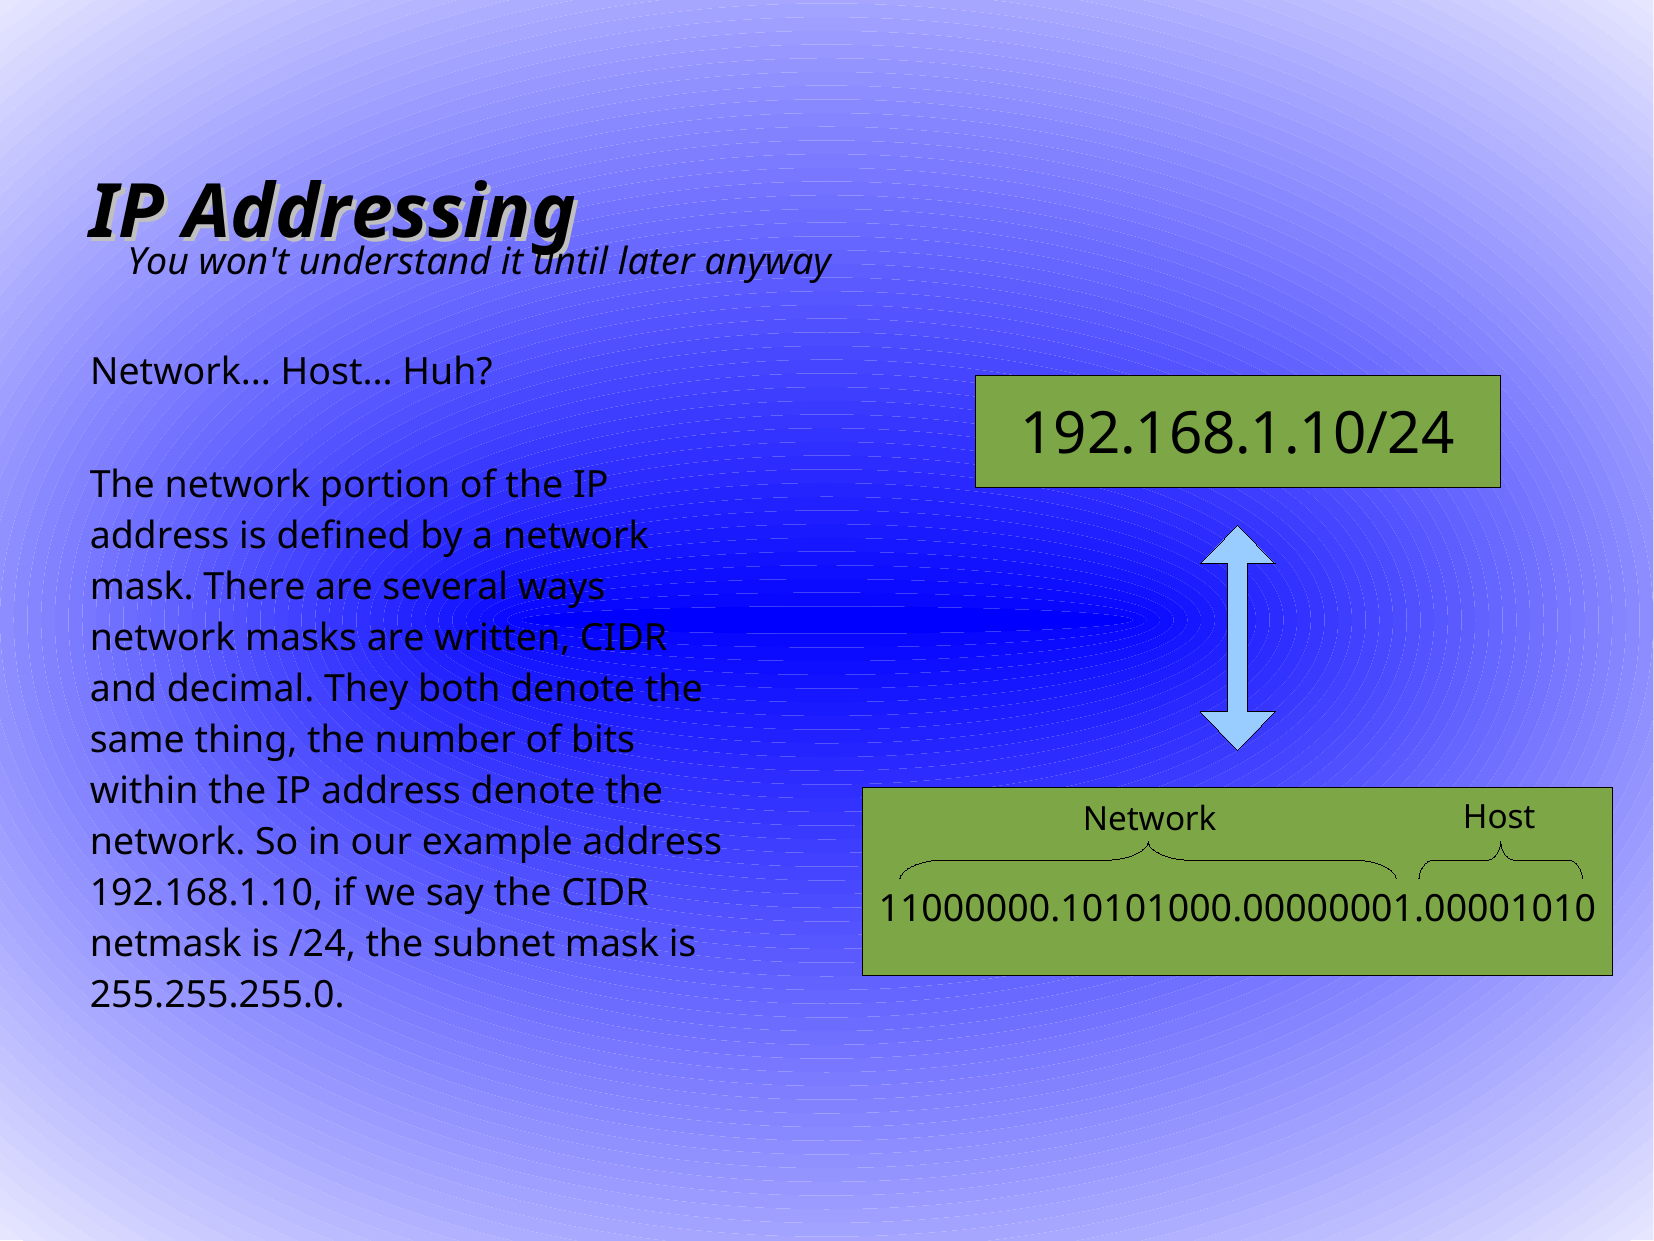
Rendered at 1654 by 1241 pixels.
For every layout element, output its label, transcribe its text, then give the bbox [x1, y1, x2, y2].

text_box Network [1056, 787, 1244, 856]
text_box 192.168.1.10/24 [975, 375, 1501, 488]
text_box [1200, 525, 1276, 751]
text_box Host [1405, 786, 1594, 855]
text_box 11000000.10101000.00000001.00001010 [862, 787, 1613, 976]
text_box The network portion of the IP address is defined by a network mask. There are several ways network masks are written, CIDR and decimal. They both denote the same thing, the number of bits within the IP address denote the network. So in our example address 192.168.1.10, if we say the CIDR netmask is /24, the subnet mask is 255.255.255.0. [75, 450, 751, 1065]
text_box IP Addressing [75, 150, 1051, 262]
text_box Network... Host... Huh? [75, 337, 638, 413]
text_box You won't understand it until later anyway [112, 226, 1126, 301]
